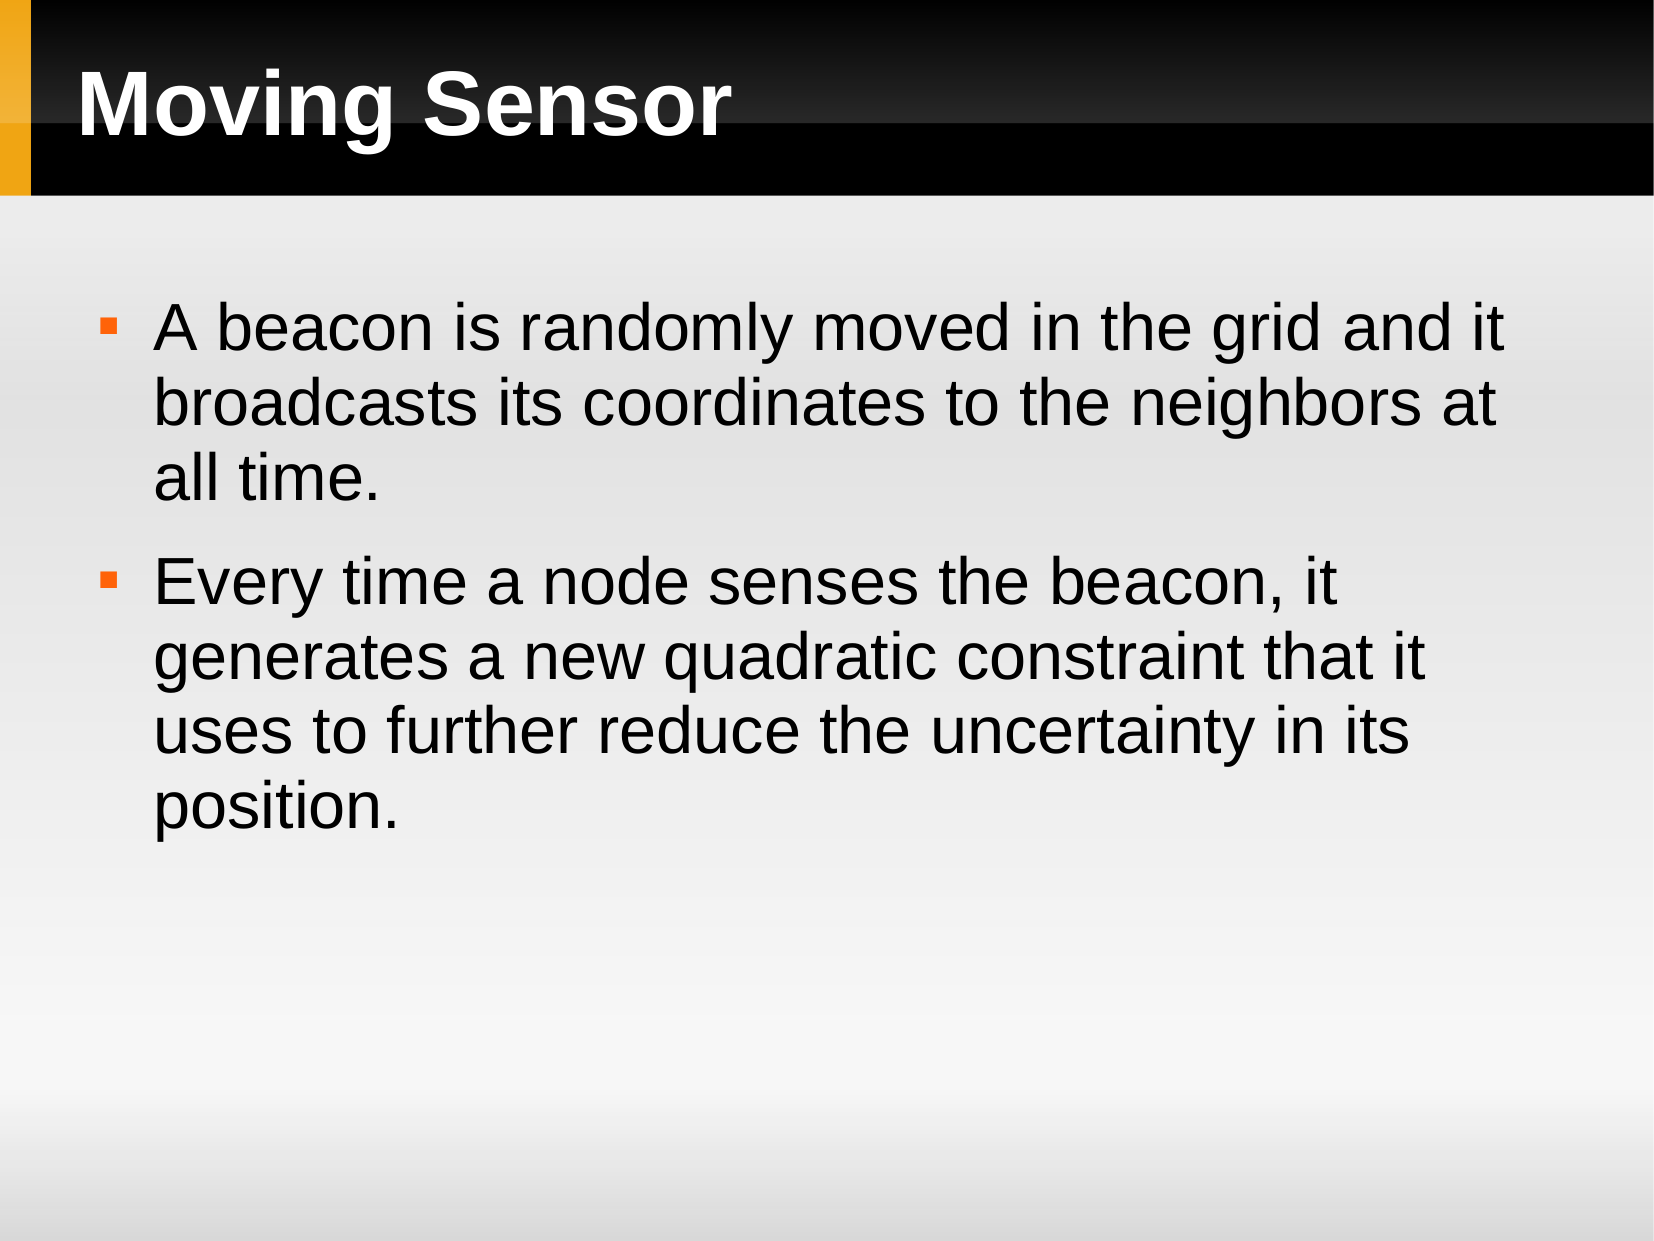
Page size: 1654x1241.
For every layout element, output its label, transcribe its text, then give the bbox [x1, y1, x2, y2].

title Moving Sensor [76, 7, 1565, 200]
list A beacon is randomly moved in the grid and it broadcasts its coordinates to the neighbors at all time. Every time a node senses the beacon, it generates a new quadratic constraint that it uses to further reduce the uncertainty in its position. [82, 290, 1571, 1094]
picture [0, 0, 1654, 1241]
